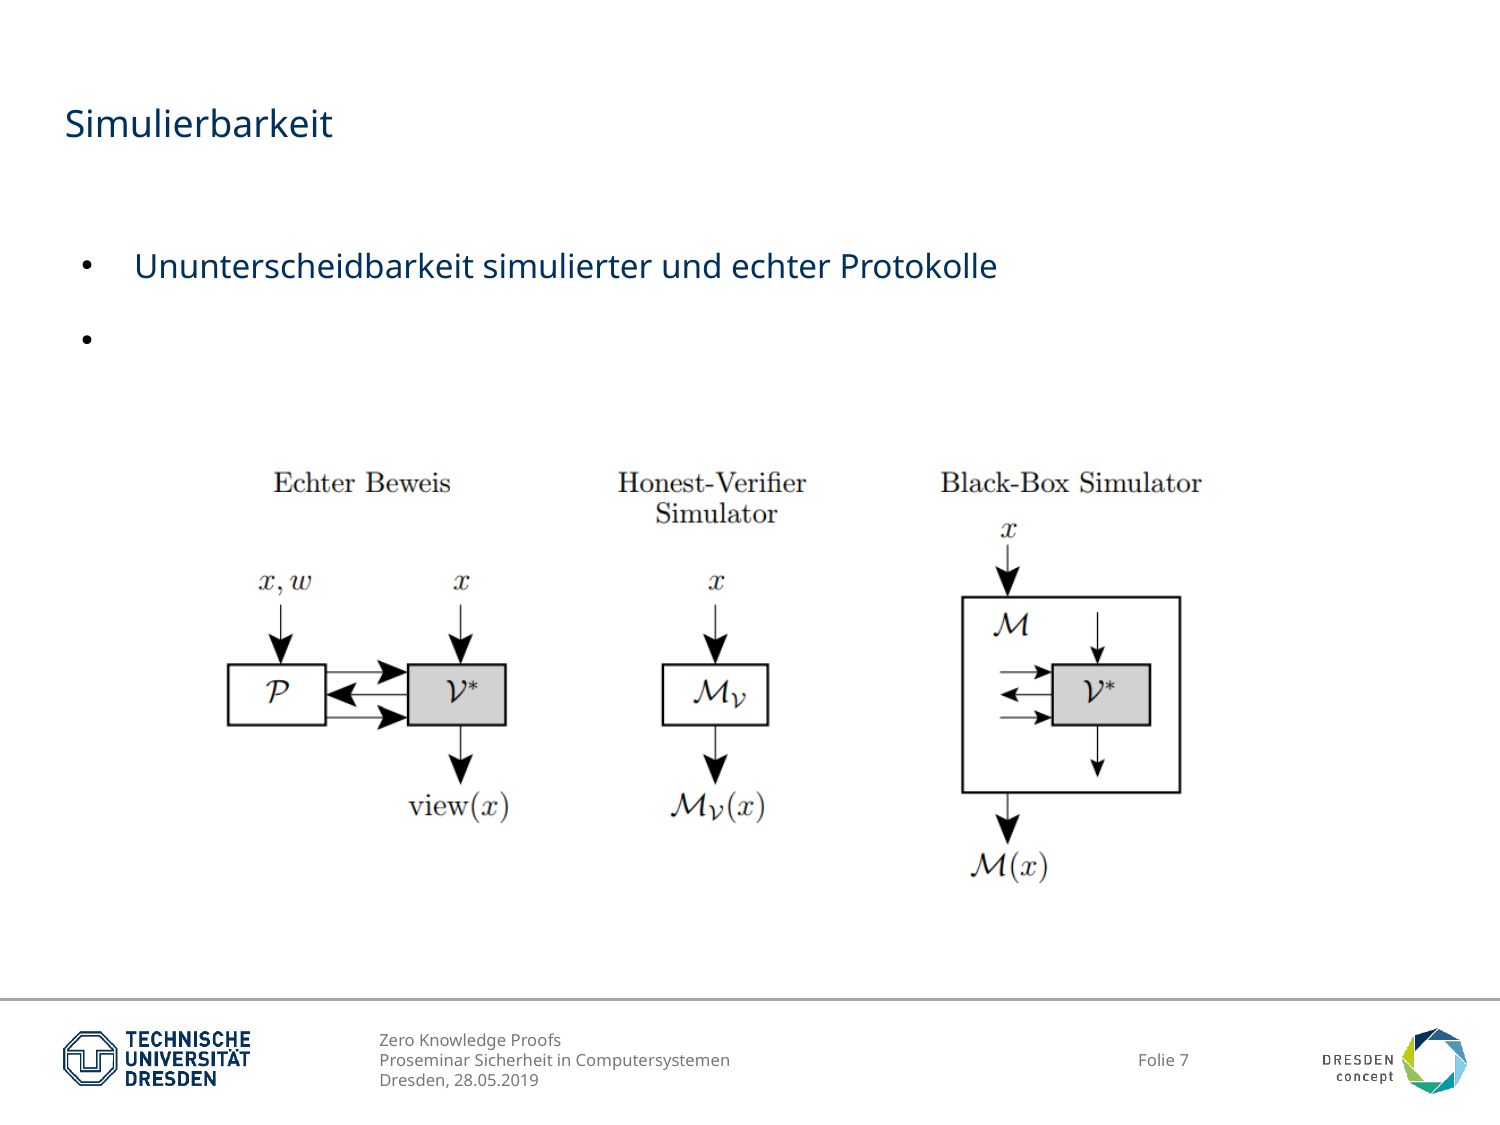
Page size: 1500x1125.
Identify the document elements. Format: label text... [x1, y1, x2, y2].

list Ununterscheidbarkeit simulierter und echter Protokolle [63, 243, 1437, 941]
title Simulierbarkeit [64, 56, 1437, 190]
picture [63, 1031, 250, 1086]
picture [1323, 1028, 1467, 1094]
picture [177, 458, 1242, 898]
